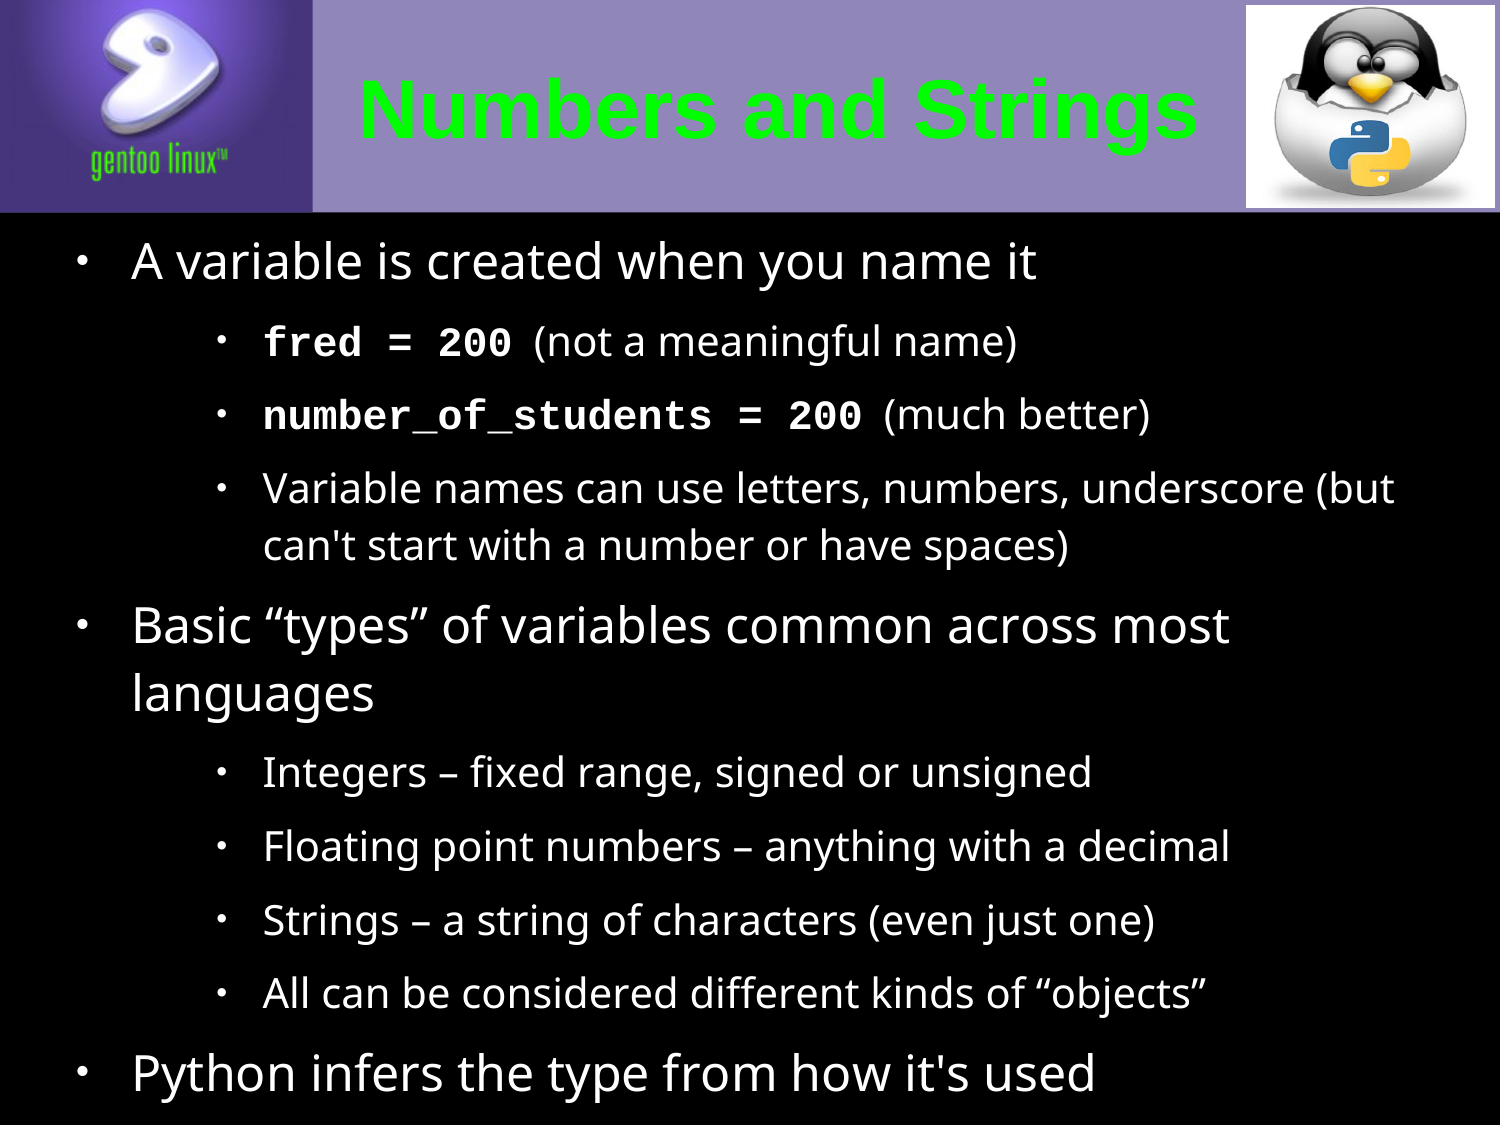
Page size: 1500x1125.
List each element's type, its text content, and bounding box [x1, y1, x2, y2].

title Numbers and Strings [324, 12, 1235, 201]
picture [0, 0, 302, 184]
list A variable is created when you name it fred = 200 (not a meaningful name) number_of_students = 200 (much better) Variable names can use letters, numbers, underscore (but can't start with a number or have spaces) Basic “types” of variables common across most languages Integers – fixed range, signed or unsigned Floating point numbers – anything with a decimal Strings – a string of characters (even just one) All can be considered different kinds of “objects” Python infers the type from how it's used Fred = '200' is a string, but fred = 200 is an integer [18, 226, 1465, 1113]
picture [1246, 5, 1495, 208]
